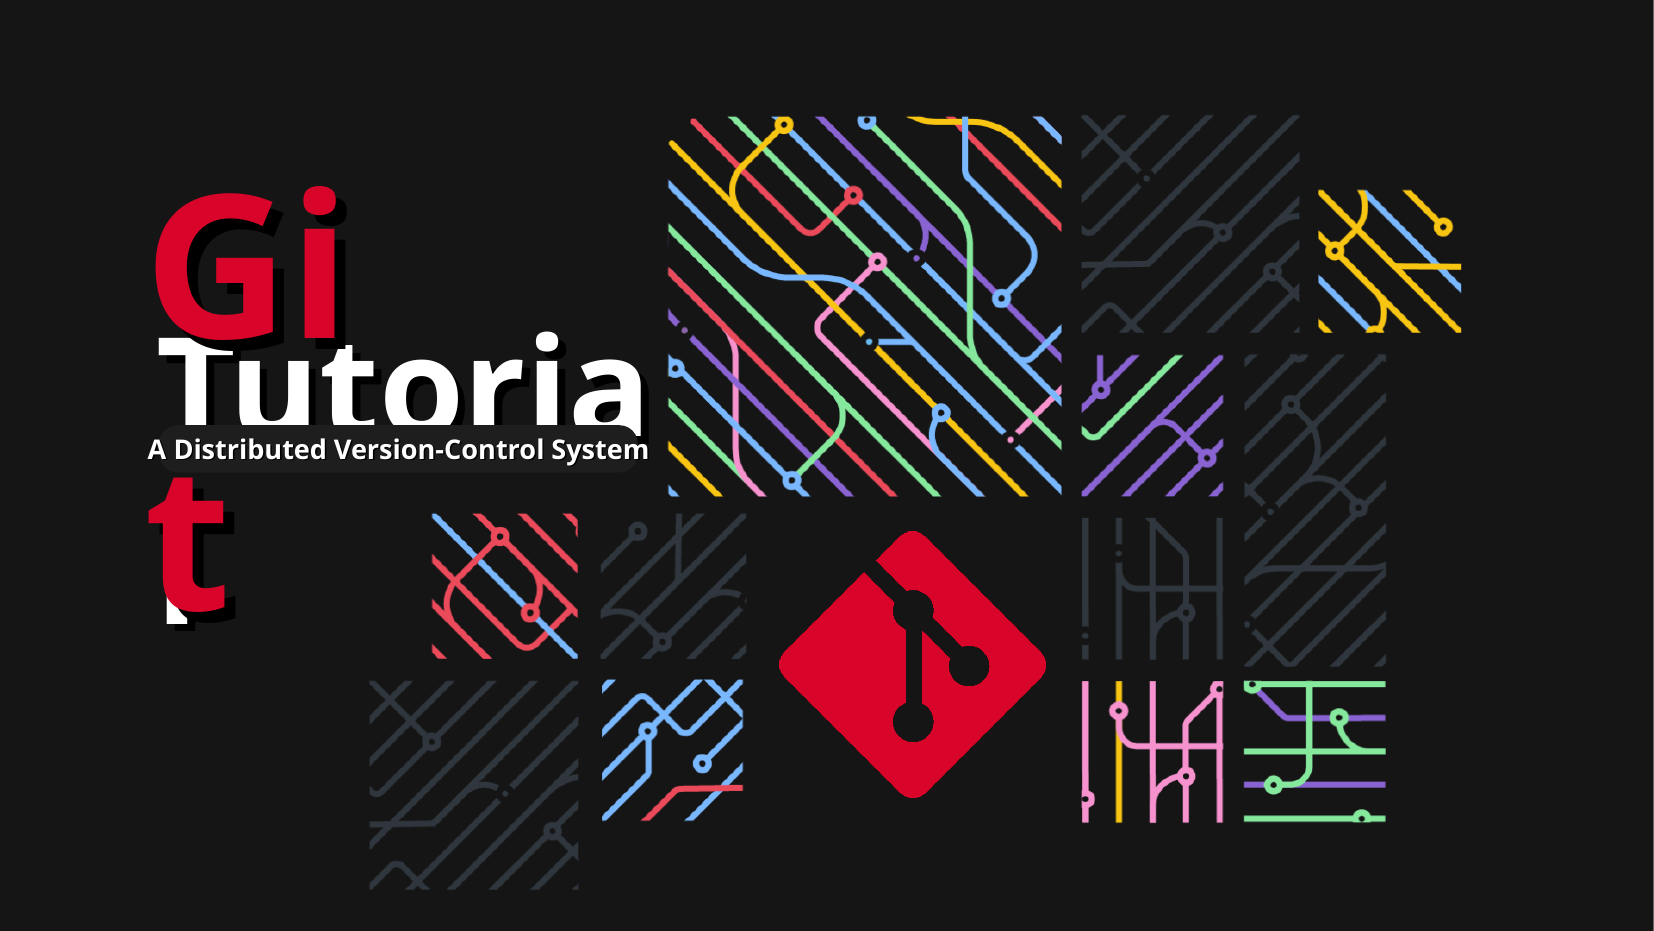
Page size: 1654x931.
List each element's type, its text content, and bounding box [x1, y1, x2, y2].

text_box Git [129, 117, 417, 333]
text_box A Distributed Version-Control System [159, 425, 638, 473]
text_box Tutorial [141, 282, 680, 466]
picture [0, 0, 1654, 931]
